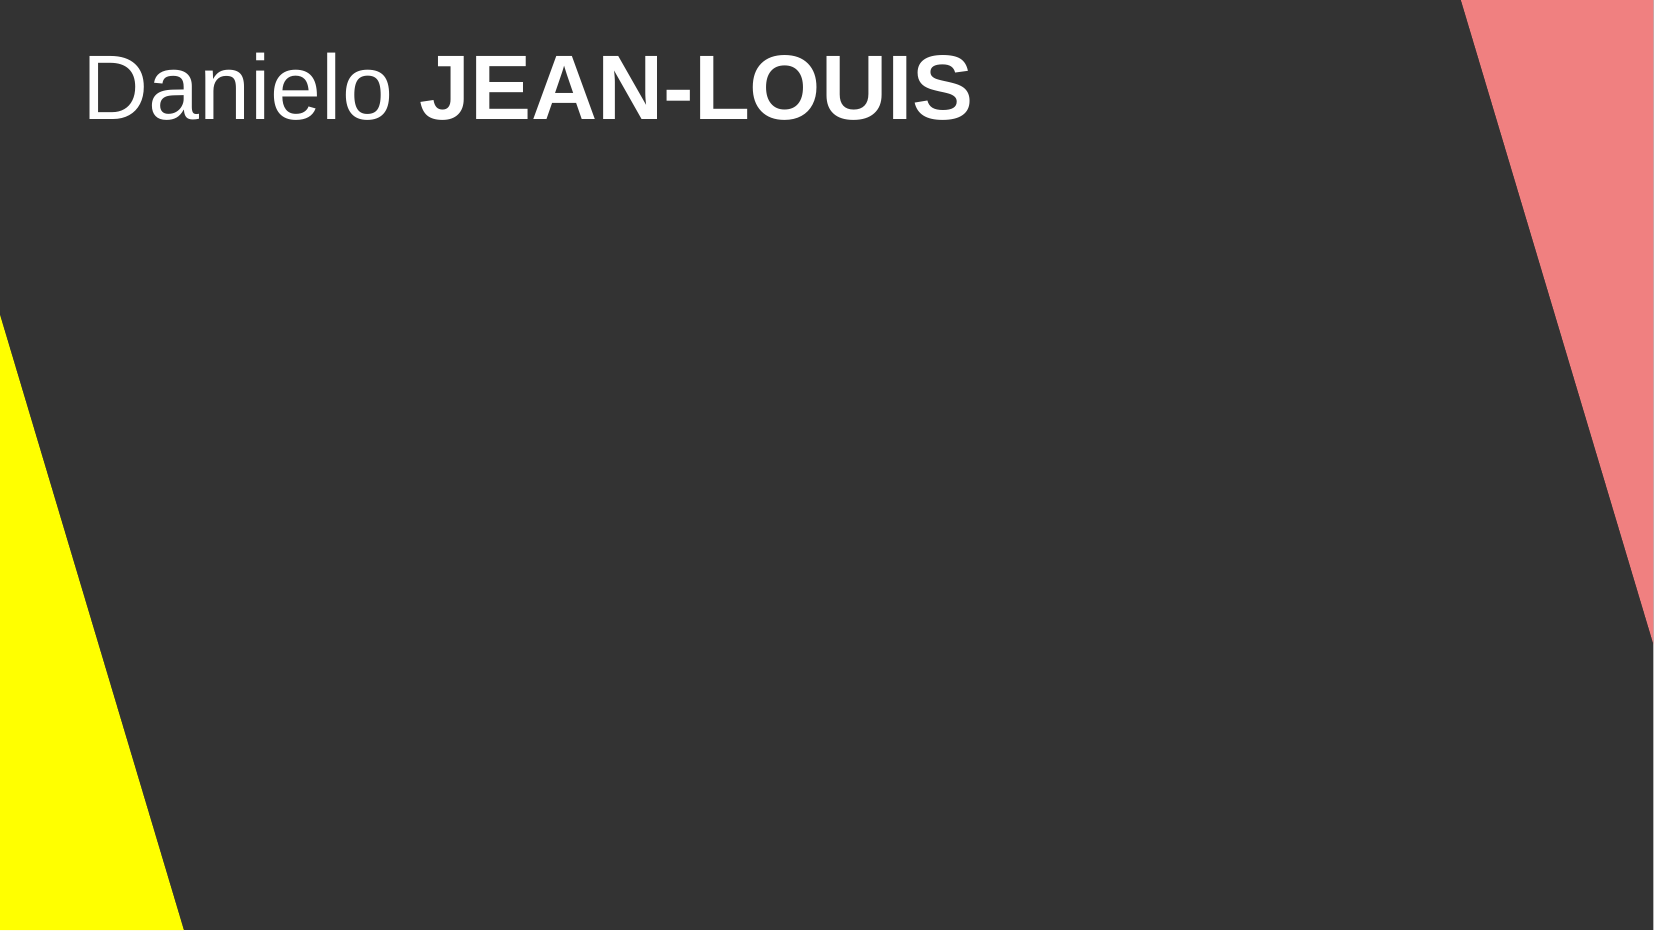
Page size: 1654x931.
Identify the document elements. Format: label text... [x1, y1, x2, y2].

subtitle Danielo JEAN-LOUIS [82, 36, 1571, 758]
text_box [0, 315, 184, 931]
text_box [1460, 0, 1654, 647]
